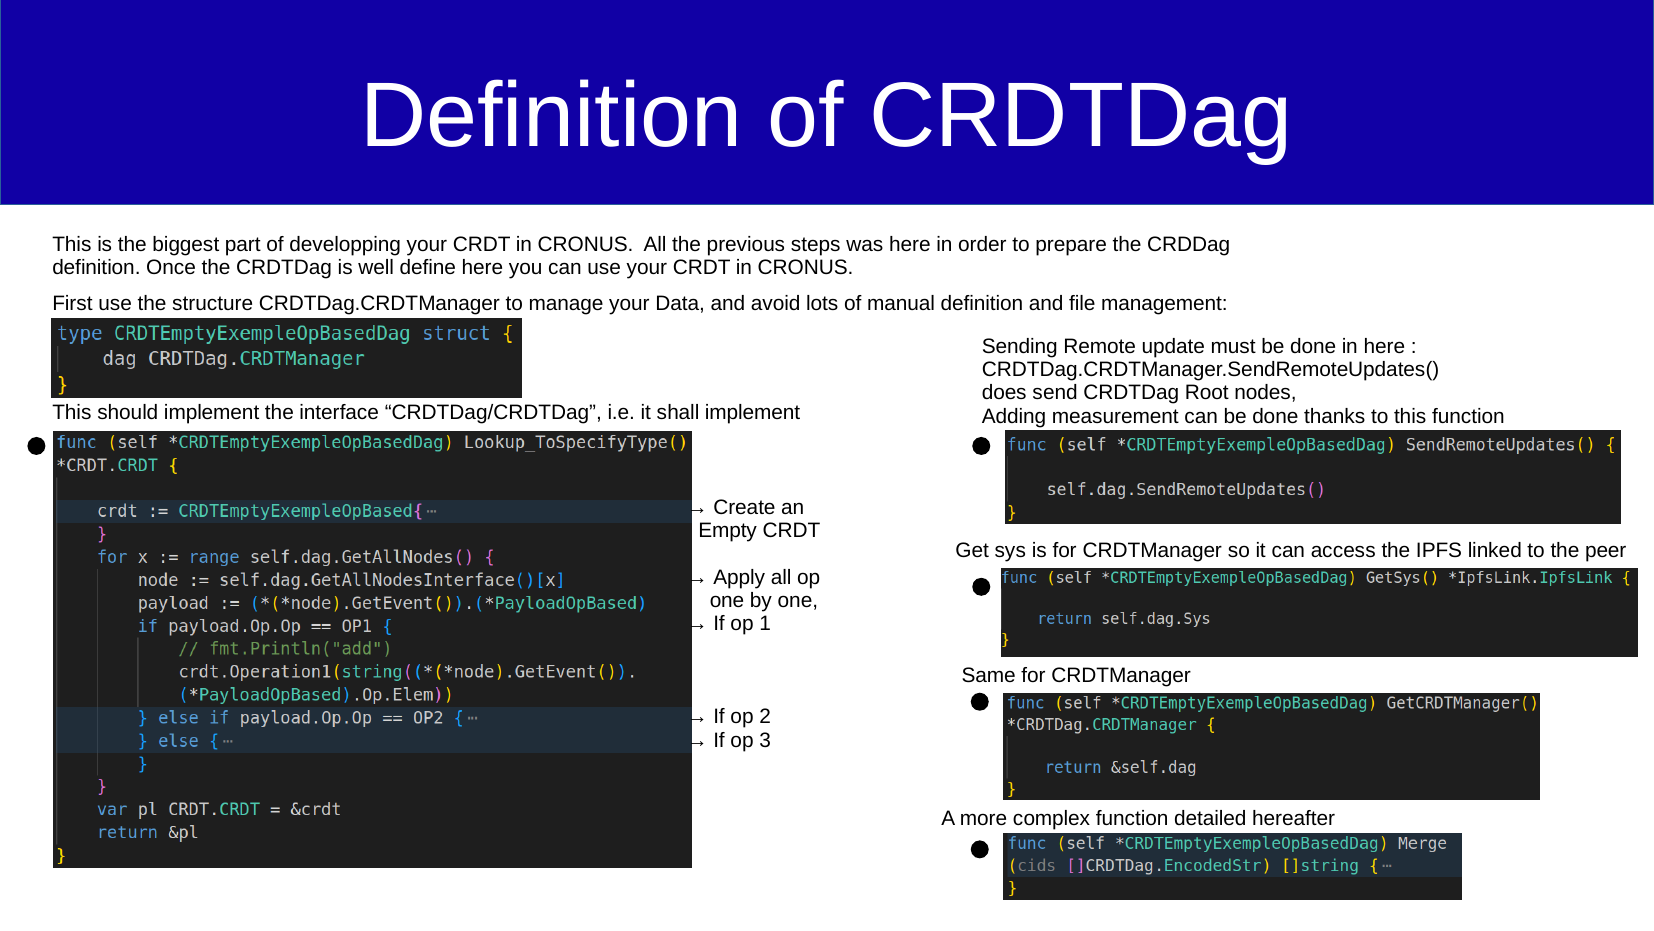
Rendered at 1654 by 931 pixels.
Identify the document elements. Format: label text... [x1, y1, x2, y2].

text_box [0, 0, 1654, 205]
text_box Get sys is for CRDTManager so it can access the IPFS linked to the peer [940, 531, 1654, 570]
title Definition of CRDTDag [82, 37, 1571, 193]
picture [1003, 837, 1462, 901]
picture [53, 431, 692, 868]
picture [1003, 695, 1540, 798]
text_box This is the biggest part of developping your CRDT in CRONUS. All the previous steps was here in order to prepare the CRDDag definition. Once the CRDTDag is well define here you can use your CRDT in CRONUS. First use the structure CRDTDag.CRDTManager to manage your Data, and avoid lots of manual definition and file management: This should implement the interface “CRDTDag/CRDTDag”, i.e. it shall implement [37, 225, 1276, 528]
text_box [972, 577, 991, 596]
text_box [27, 436, 46, 455]
picture [51, 318, 522, 398]
text_box A more complex function detailed hereafter [926, 798, 1643, 837]
text_box Sending Remote update must be done in here : CRDTDag.CRDTManager.SendRemoteUpdates() does send CRDTDag Root nodes, Adding measurement can be done thanks to this function [967, 327, 1646, 436]
picture [1001, 570, 1638, 656]
text_box → Create an Empty CRDT → Apply all op one by one, → If op 1 → If op 2 → If op 3 [672, 488, 863, 759]
text_box Same for CRDTManager [946, 656, 1654, 695]
text_box [970, 840, 989, 859]
text_box [970, 695, 989, 711]
picture [1005, 436, 1621, 524]
text_box [972, 436, 991, 455]
